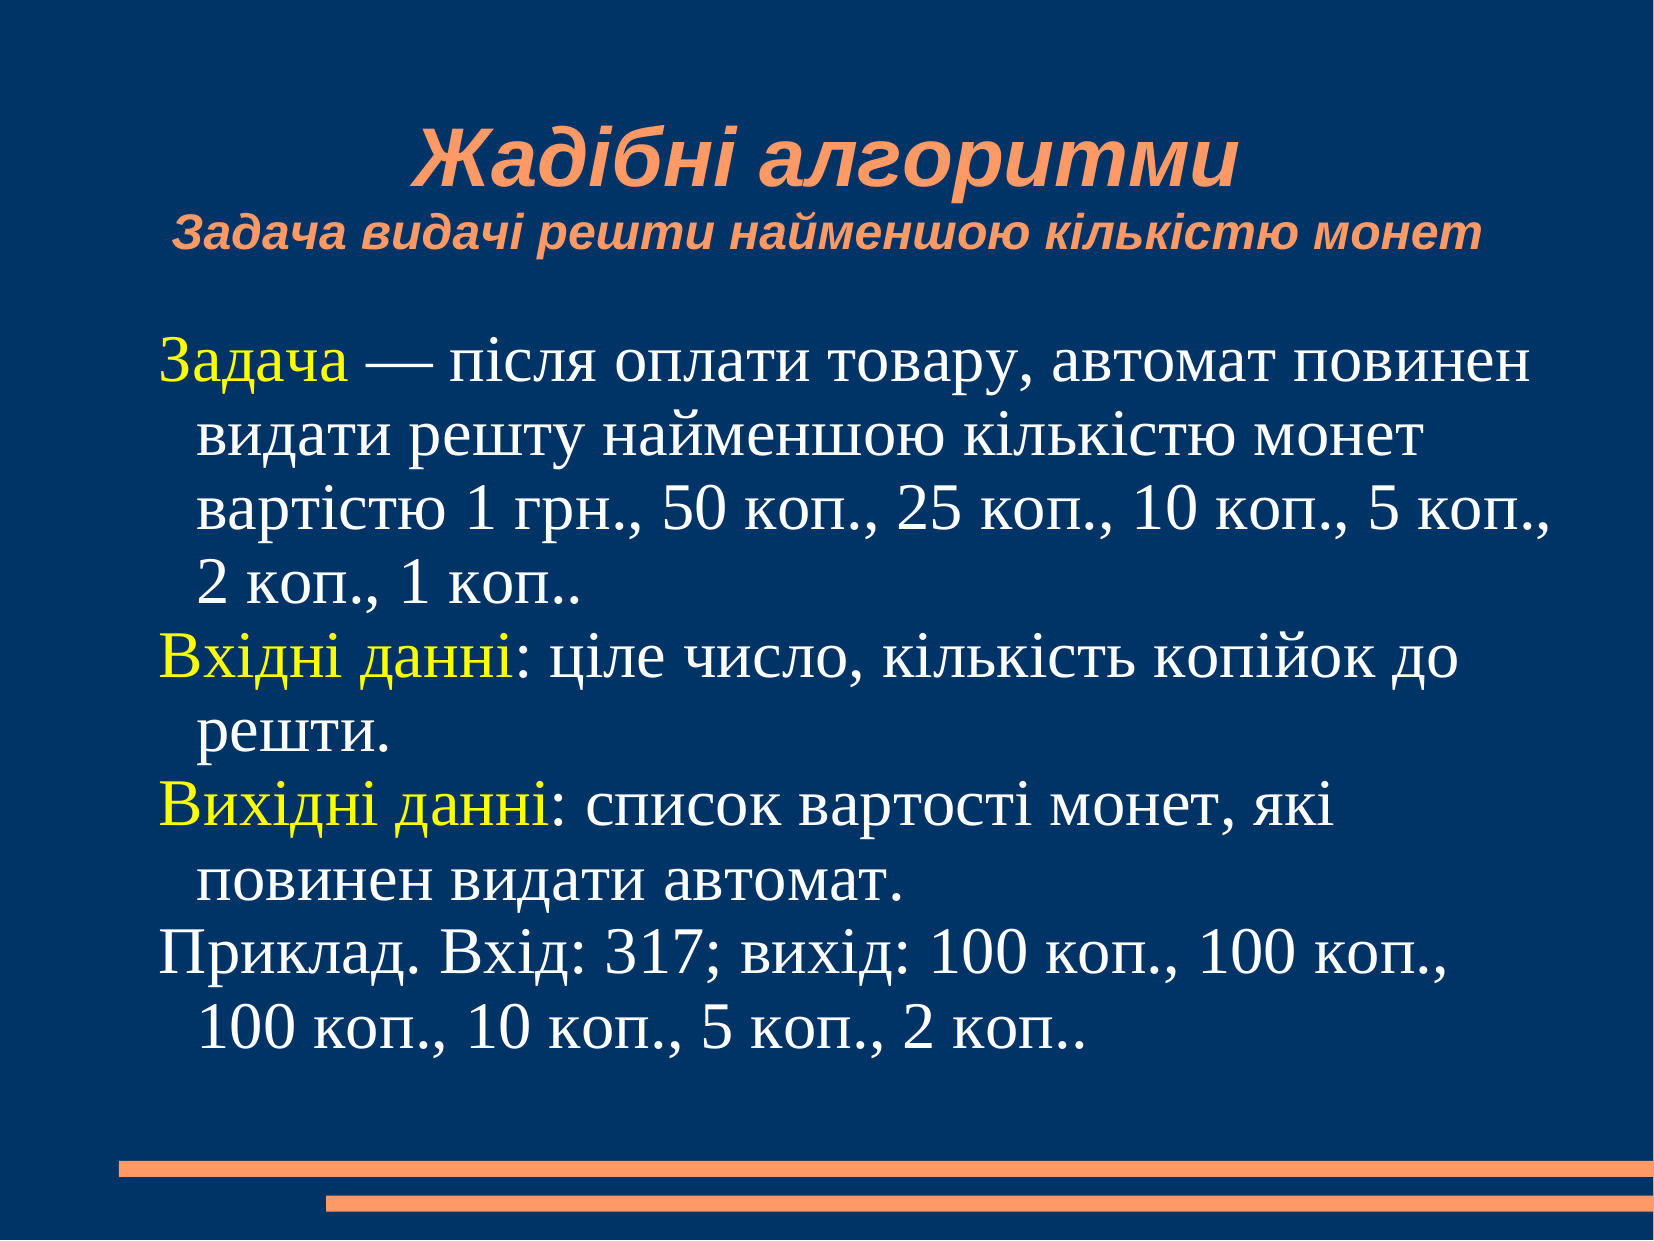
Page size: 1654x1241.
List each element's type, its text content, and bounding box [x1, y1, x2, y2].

title Жадібні алгоритми Задача видачі решти найменшою кількістю монет [121, 46, 1534, 325]
list Задача — після оплати товару, автомат повинен видати решту найменшою кількістю монет вартістю 1 грн., 50 коп., 25 коп., 10 коп., 5 коп., 2 коп., 1 коп.. Вхідні данні: ціле число, кількість копійок до решти. Вихідні данні: список вартості монет, які повинен видати автомат. Приклад. Вхід: 317; вихід: 100 коп., 100 коп., 100 коп., 10 коп., 5 коп., 2 коп.. [121, 322, 1561, 1132]
